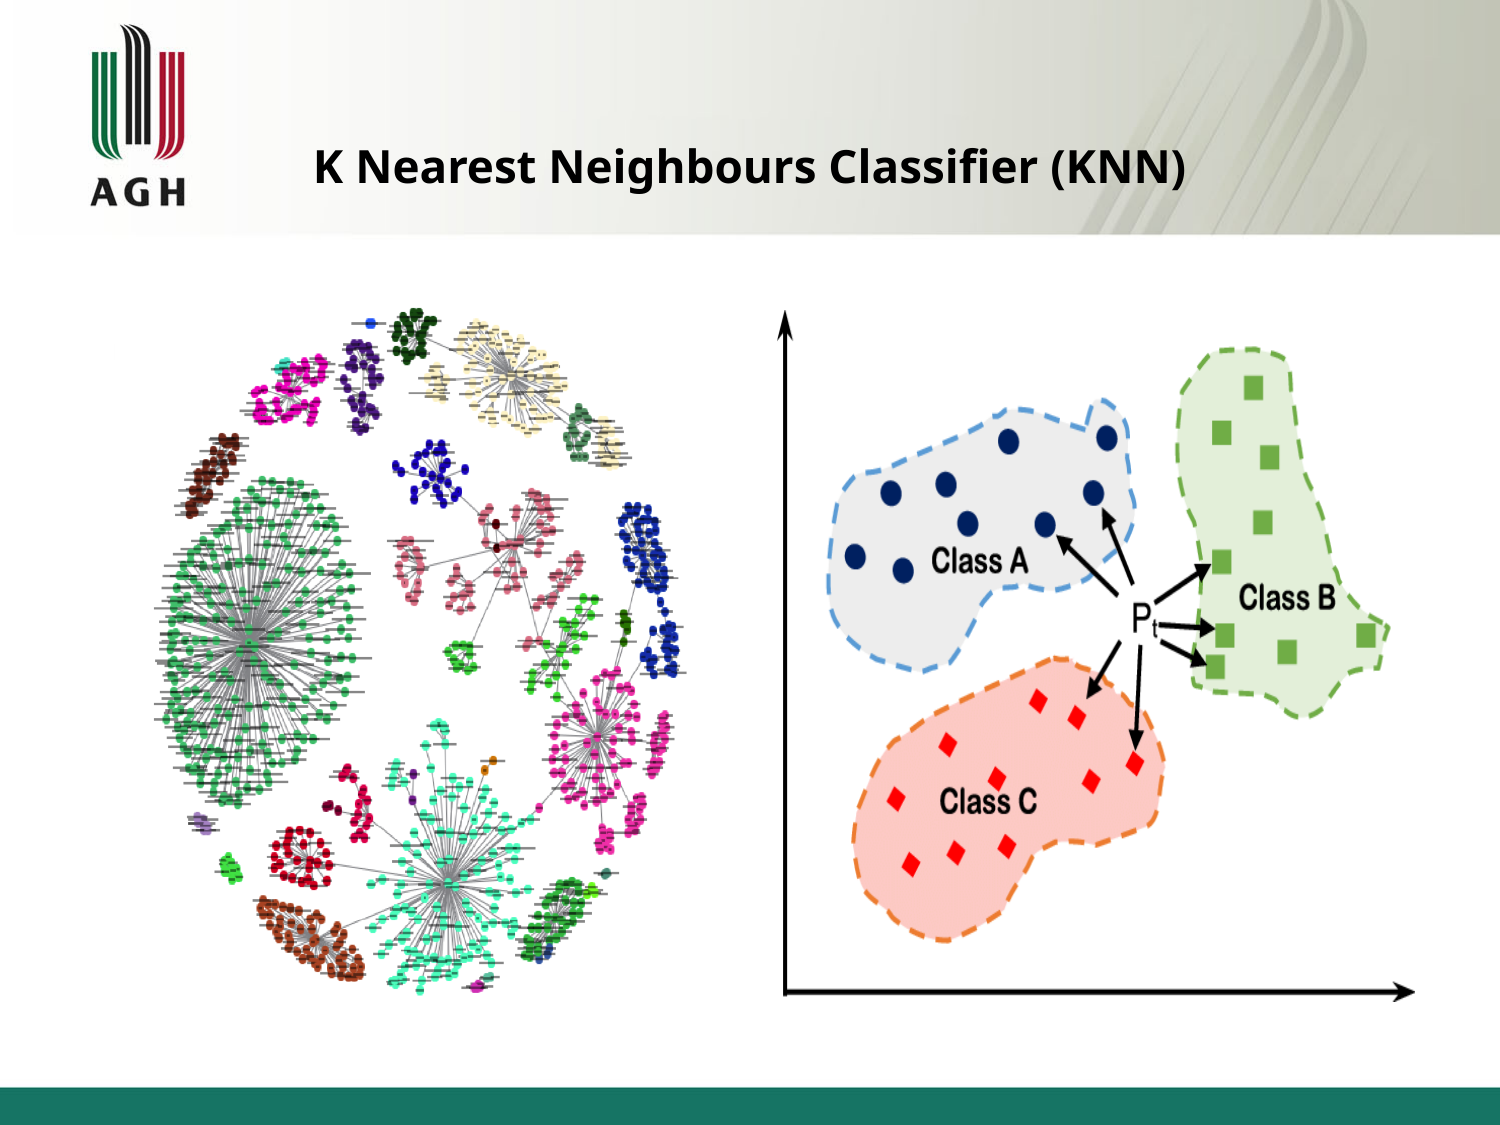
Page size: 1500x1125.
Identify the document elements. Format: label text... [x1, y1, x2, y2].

text_box K Nearest Neighbours Classifier (KNN) [103, 59, 1397, 277]
picture [0, 0, 1500, 1125]
